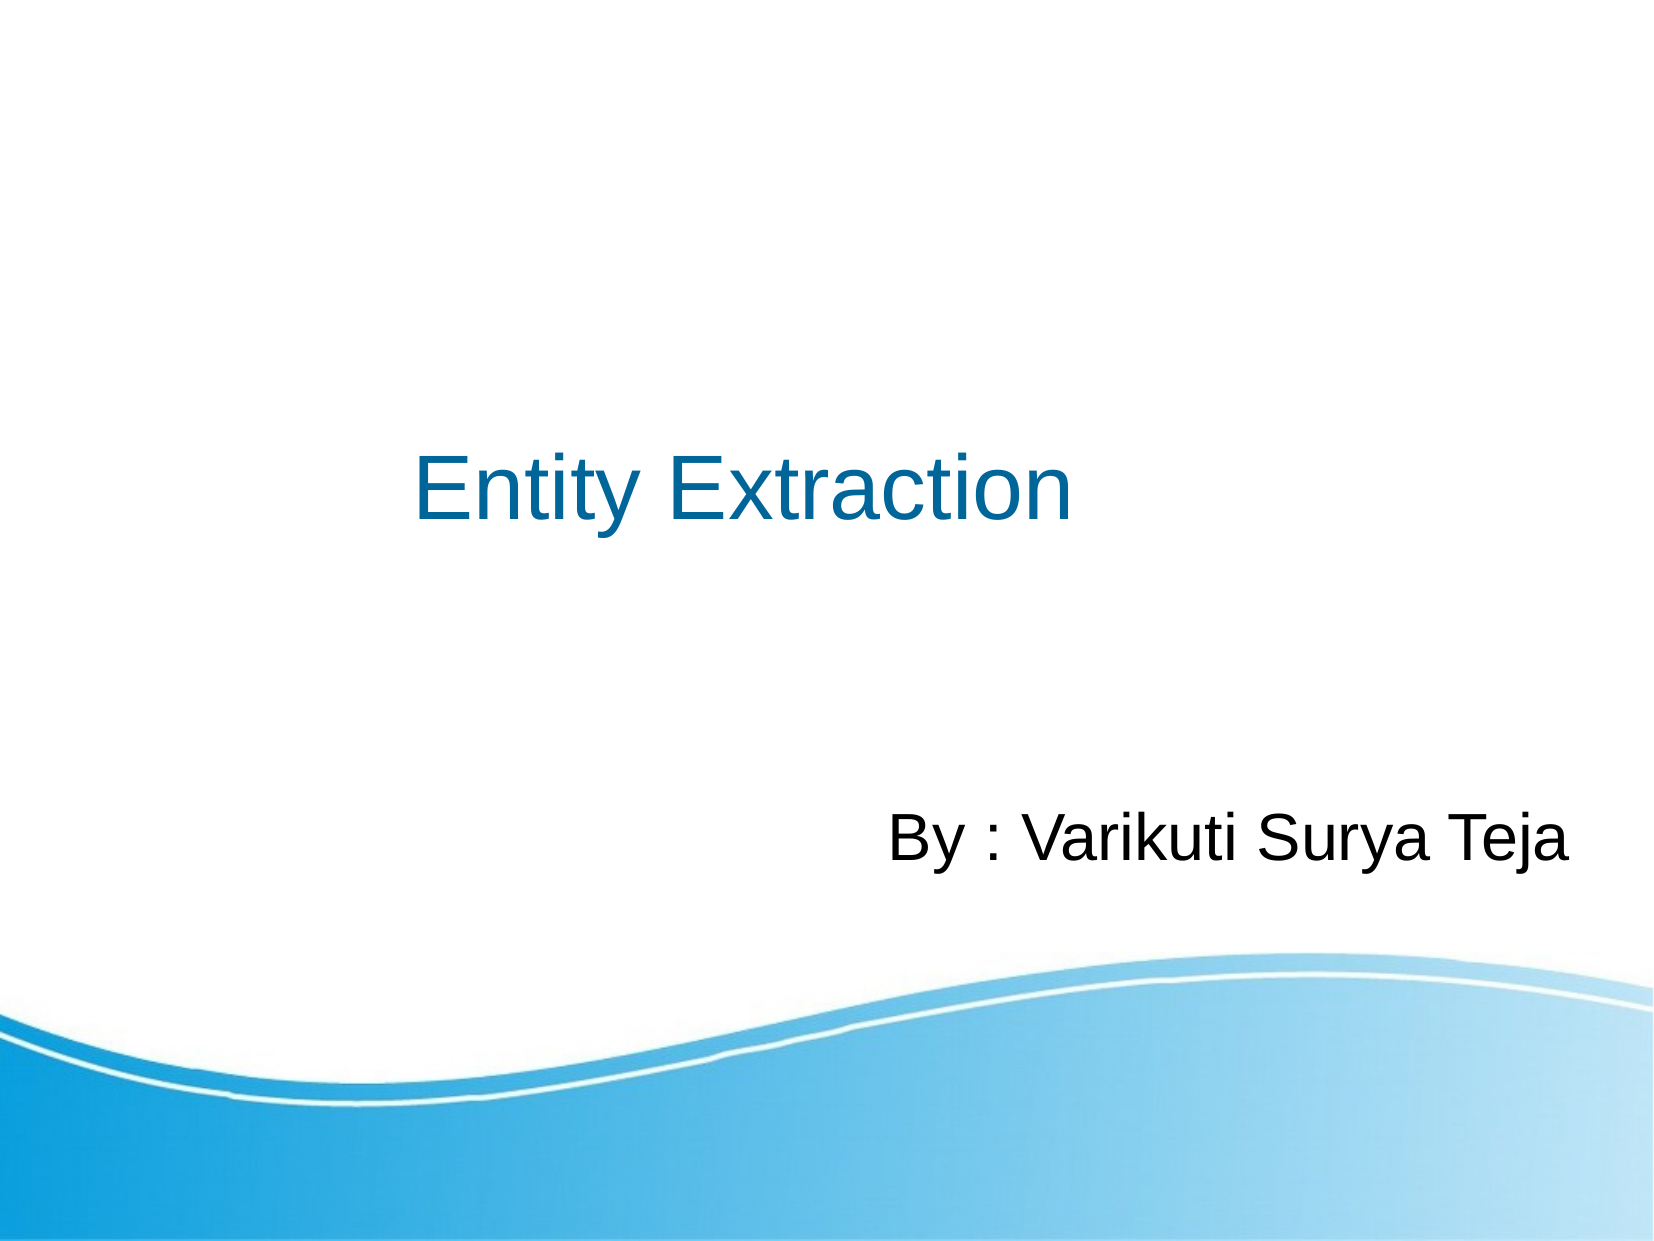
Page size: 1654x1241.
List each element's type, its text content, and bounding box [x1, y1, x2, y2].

title Entity Extraction [0, 384, 1489, 592]
subtitle By : Varikuti Surya Teja [82, 665, 1571, 1010]
picture [0, 952, 1654, 1241]
